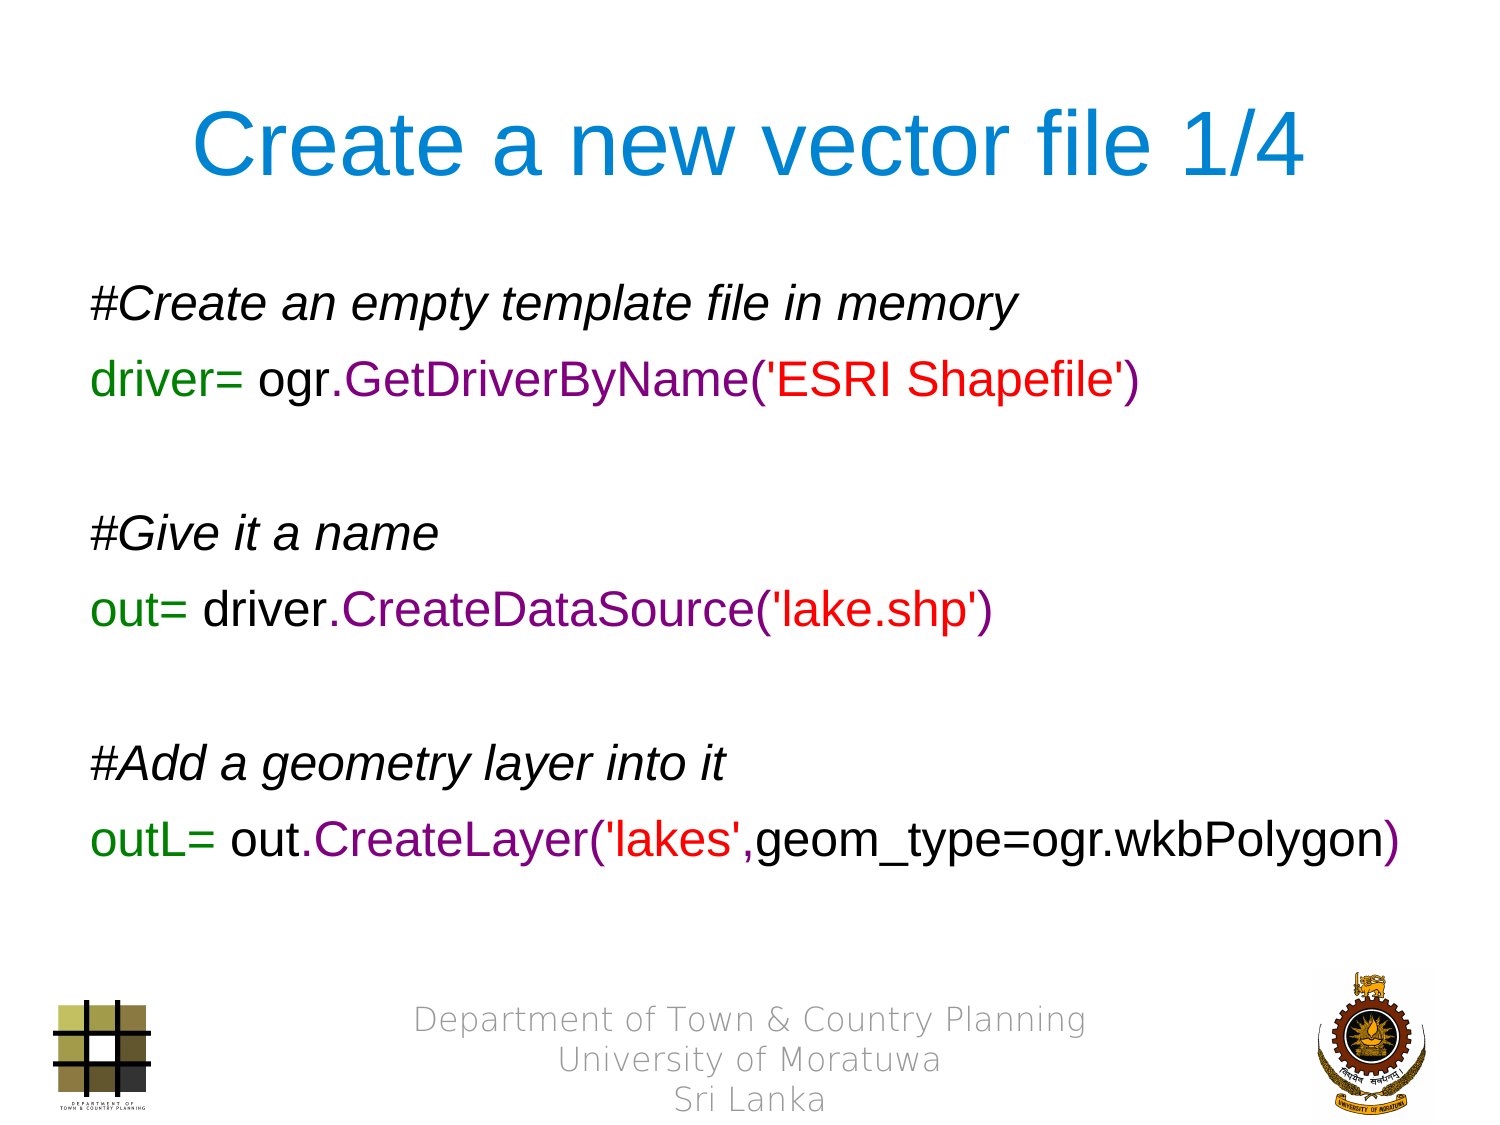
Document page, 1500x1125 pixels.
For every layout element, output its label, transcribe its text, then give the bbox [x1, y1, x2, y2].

picture [53, 1000, 151, 1110]
picture [1312, 966, 1435, 1125]
list #Create an empty template file in memory driver= ogr.GetDriverByName('ESRI Shapefile') #Give it a name out= driver.CreateDataSource('lake.shp') #Add a geometry layer into it outL= out.CreateLayer('lakes',geom_type=ogr.wkbPolygon) [75, 262, 1426, 916]
title Create a new vector file 1/4 [75, 45, 1426, 233]
